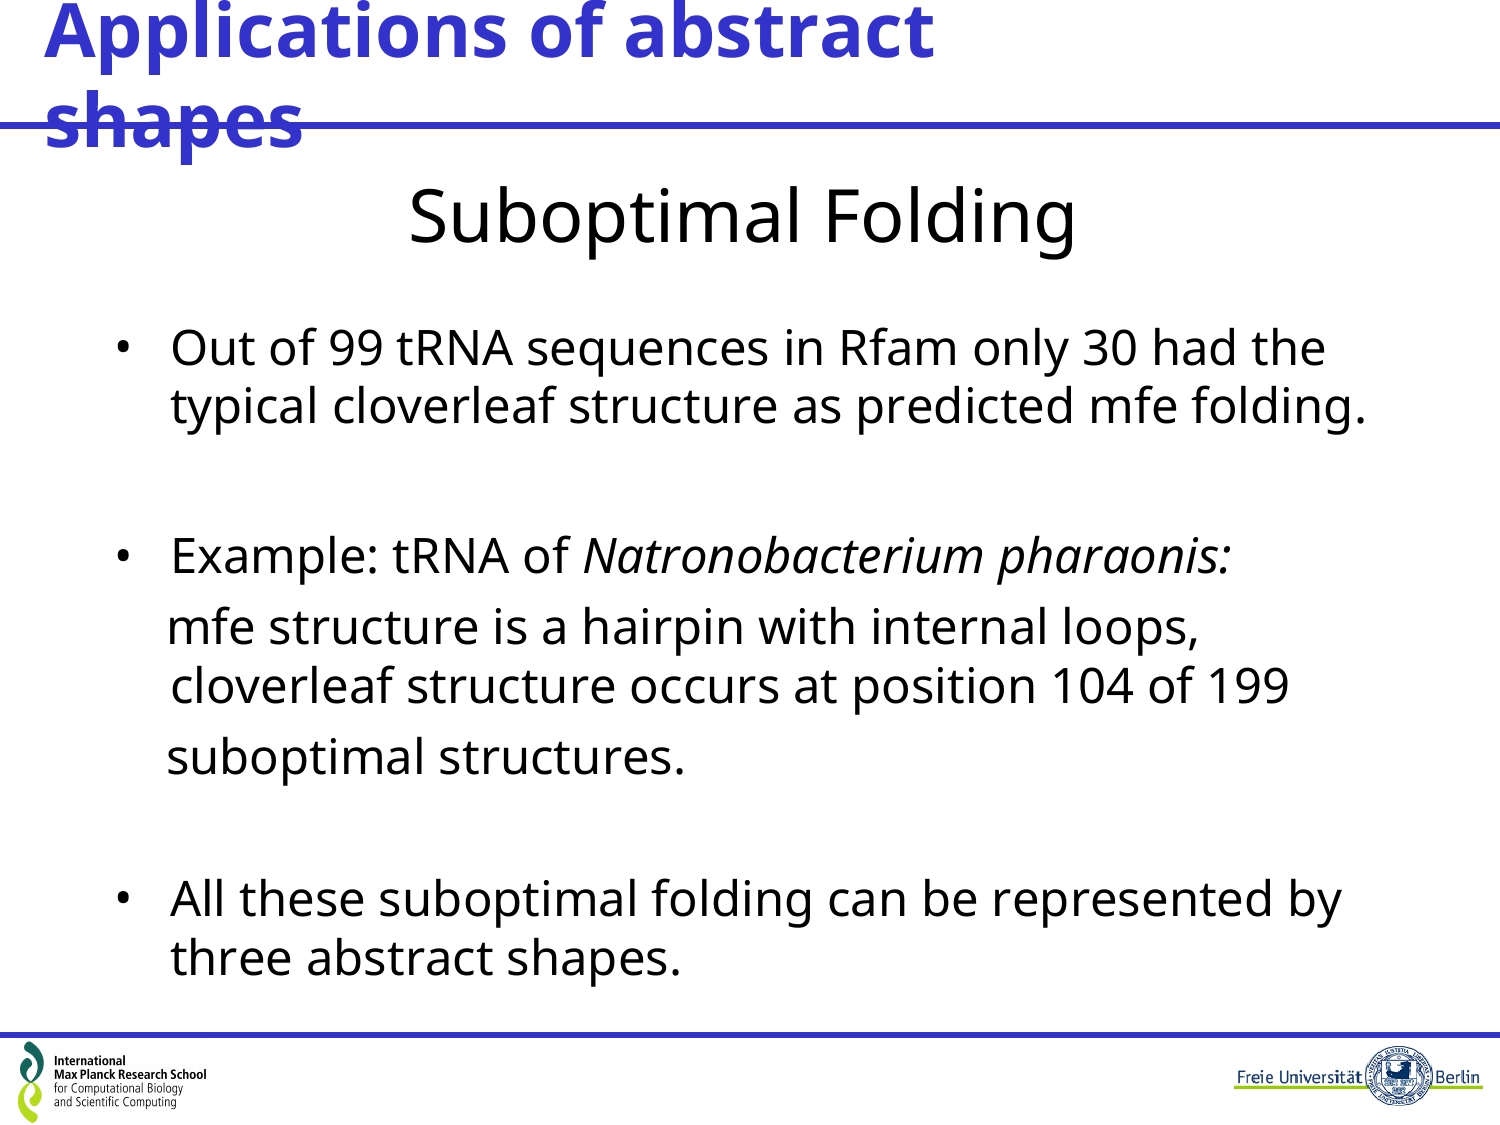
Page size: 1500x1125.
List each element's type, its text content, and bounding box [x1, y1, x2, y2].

picture [17, 1039, 207, 1125]
list Suboptimal Folding Out of 99 tRNA sequences in Rfam only 30 had the typical cloverleaf structure as predicted mfe folding. Example: tRNA of Natronobacterium pharaonis: mfe structure is a hairpin with internal loops, cloverleaf structure occurs at position 104 of 199 suboptimal structures. All these suboptimal folding can be represented by three abstract shapes. [100, 160, 1388, 1012]
title Applications of abstract shapes [29, 3, 1164, 142]
picture [1234, 1046, 1483, 1106]
